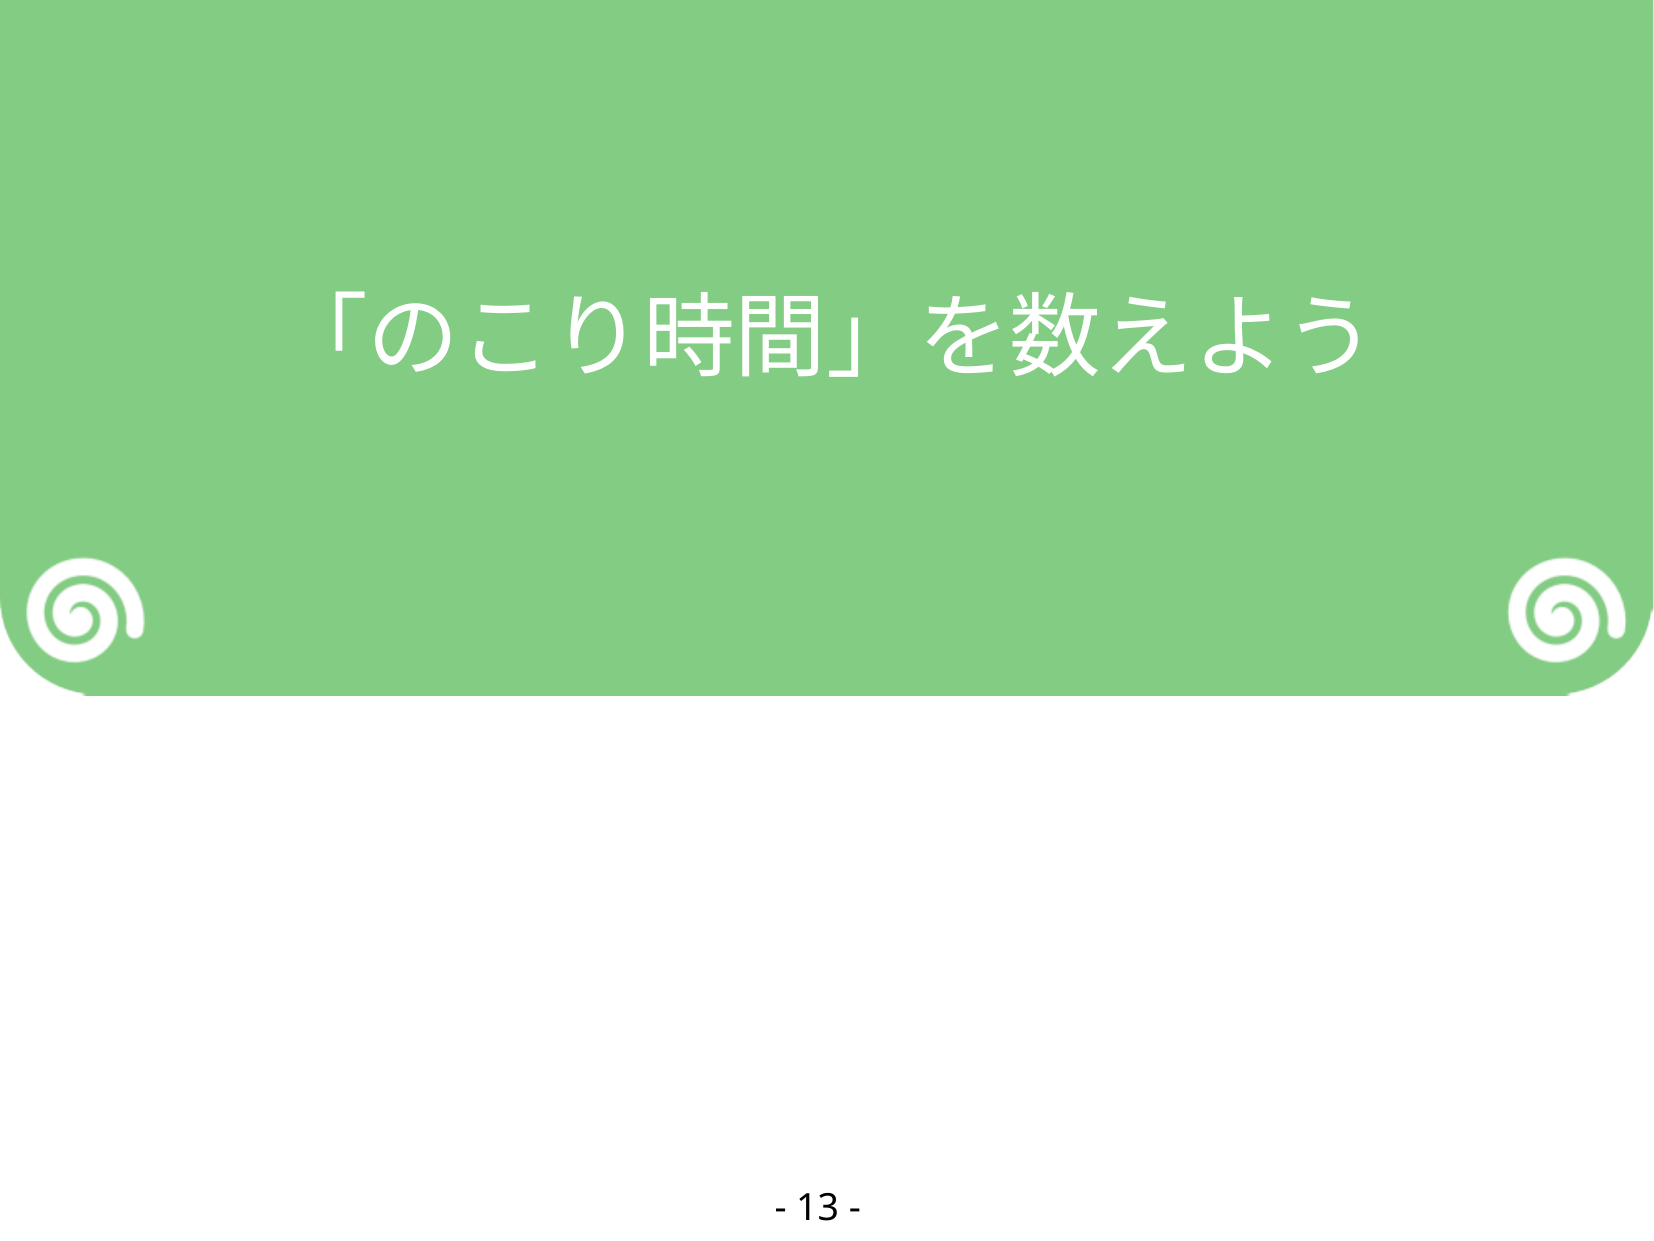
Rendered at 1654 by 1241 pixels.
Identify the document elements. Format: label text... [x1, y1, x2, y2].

picture [0, 0, 1654, 696]
title 「のこり時間」を数えよう [82, 226, 1571, 434]
text_box - 13 - [759, 1173, 894, 1241]
